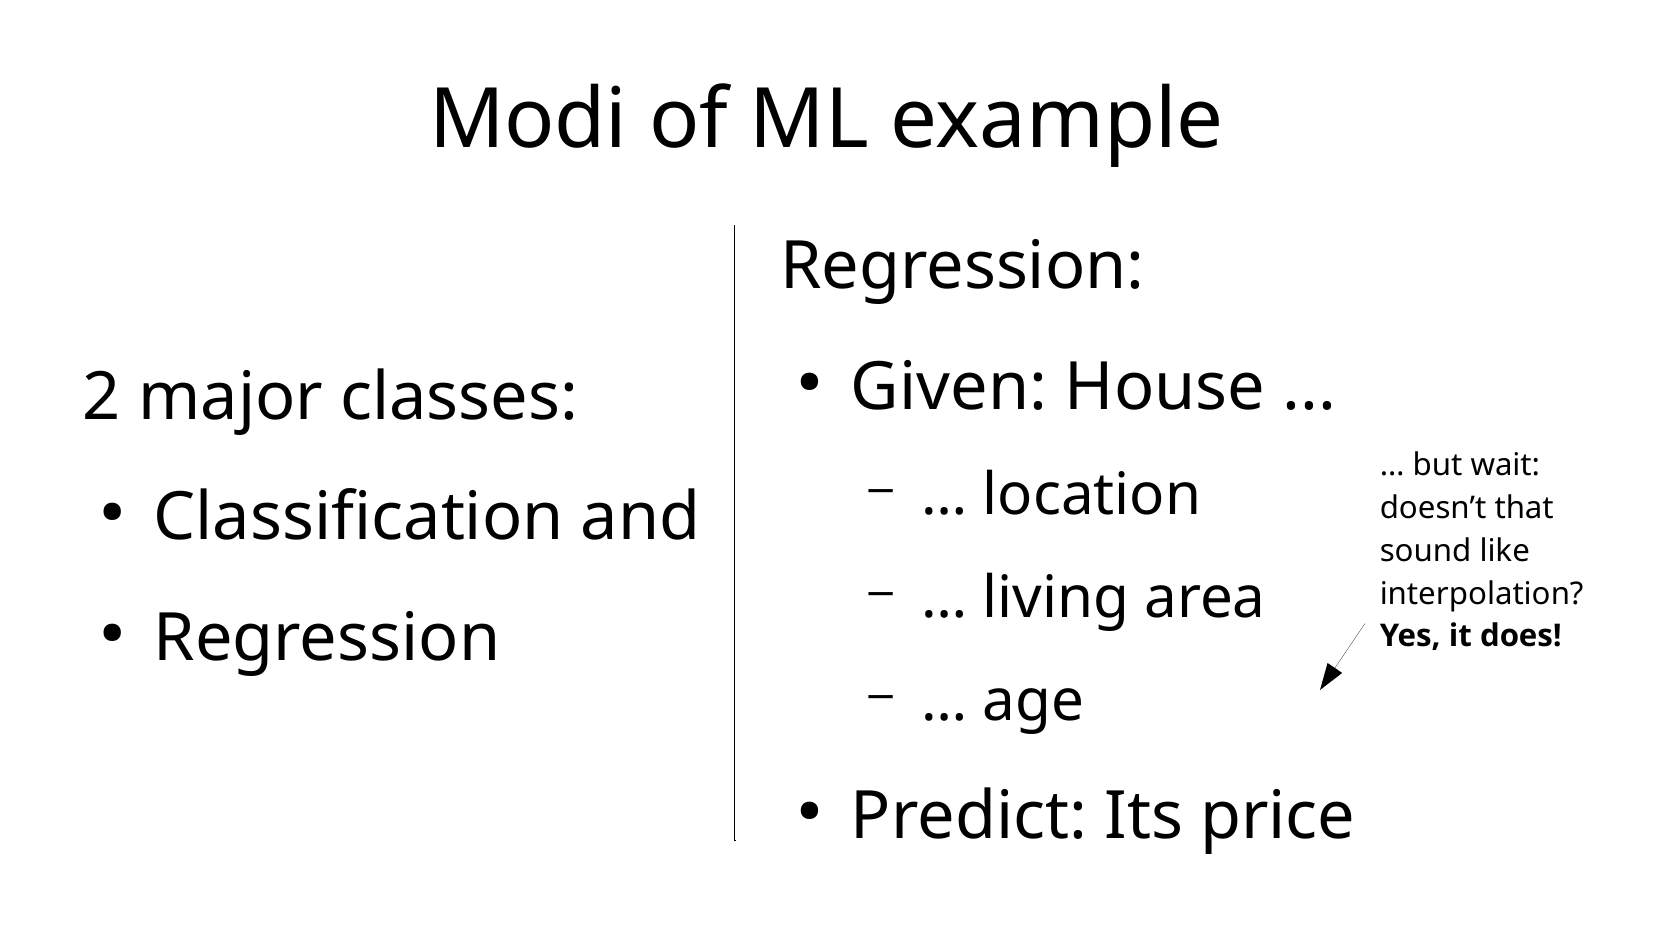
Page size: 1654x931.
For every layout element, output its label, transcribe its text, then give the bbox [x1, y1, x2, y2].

title Modi of ML example [82, 37, 1571, 193]
list Regression: Given: House ... … location … living area … age Predict: Its price [780, 217, 1576, 901]
text_box … but wait: doesn’t that sound like interpolation? Yes, it does! [1365, 435, 1636, 638]
list 2 major classes: Classification and Regression [82, 217, 706, 811]
